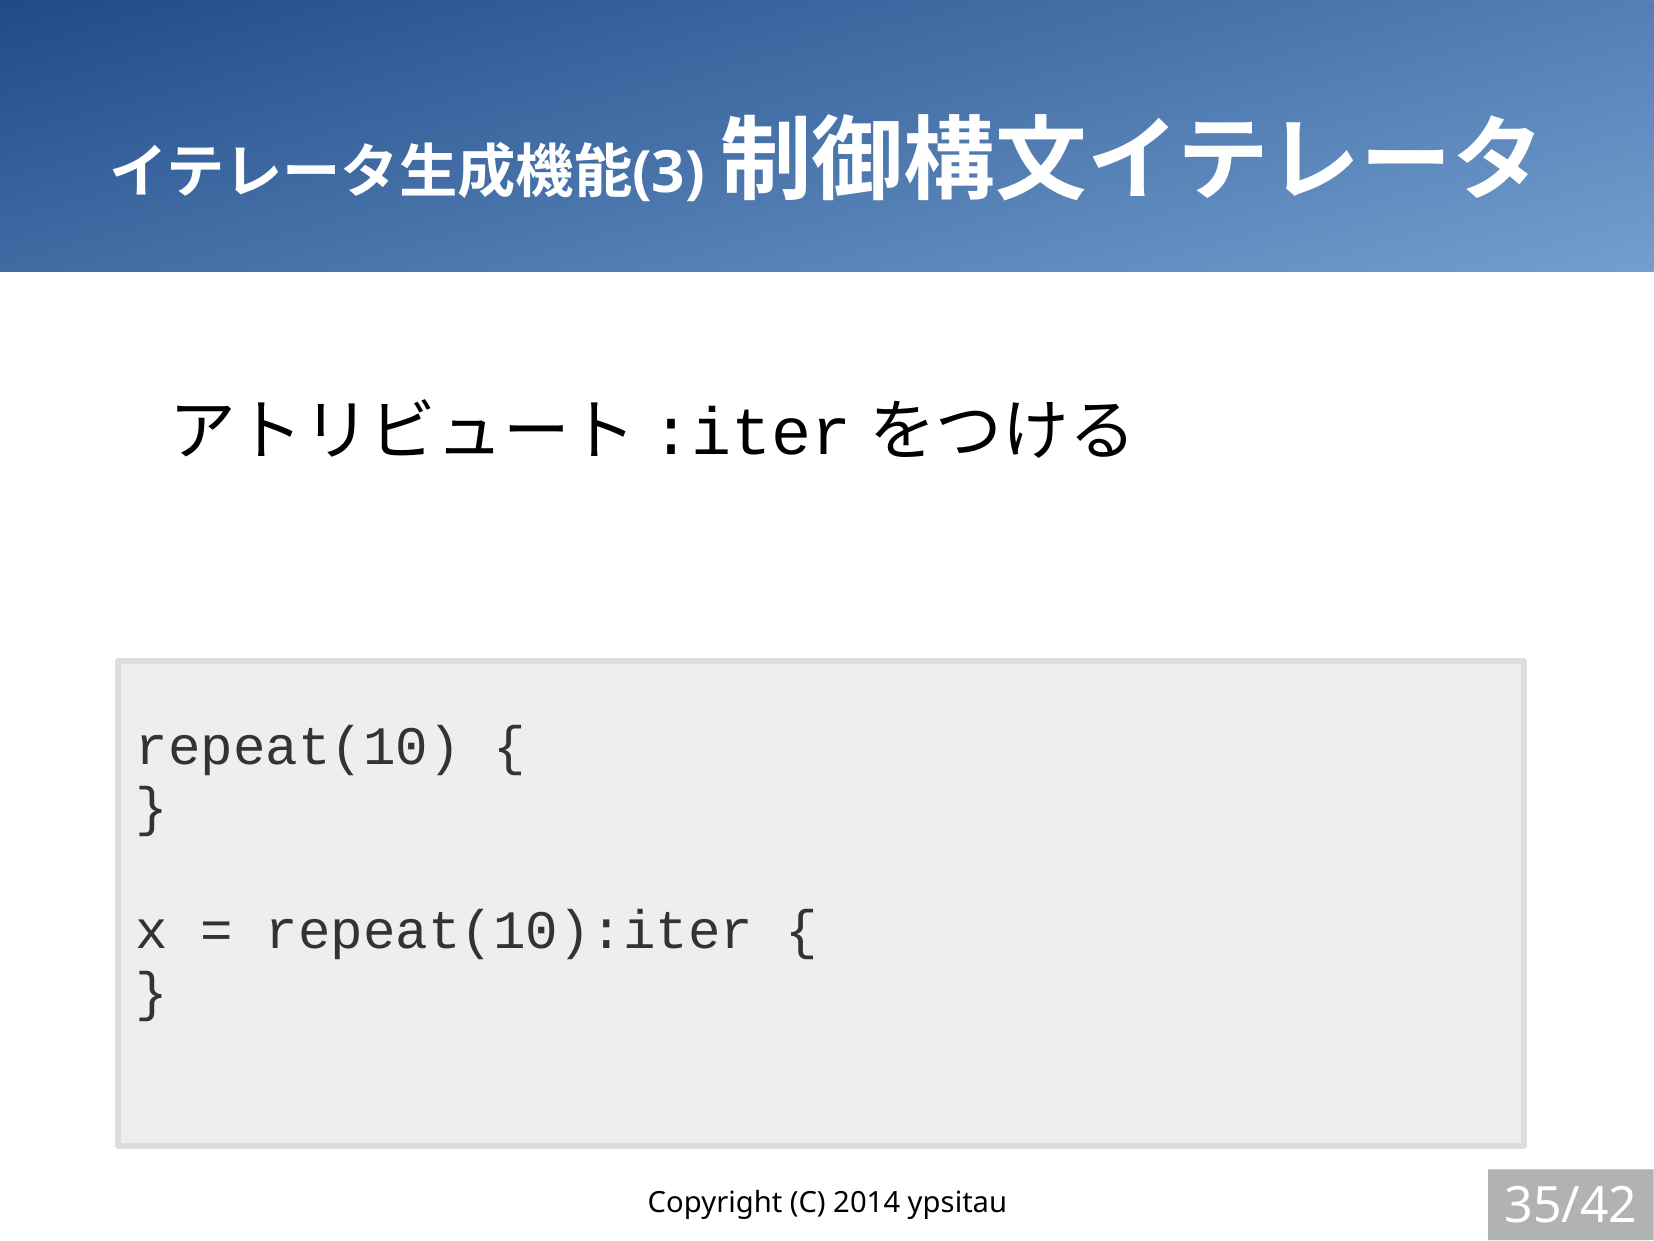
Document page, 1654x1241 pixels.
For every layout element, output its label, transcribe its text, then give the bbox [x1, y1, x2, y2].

text_box repeat(10) { } x = repeat(10):iter { } [118, 661, 1524, 1146]
text_box アトリビュート :iter をつける [154, 369, 1160, 486]
title イテレータ生成機能(3) 制御構文イテレータ [82, 49, 1571, 257]
